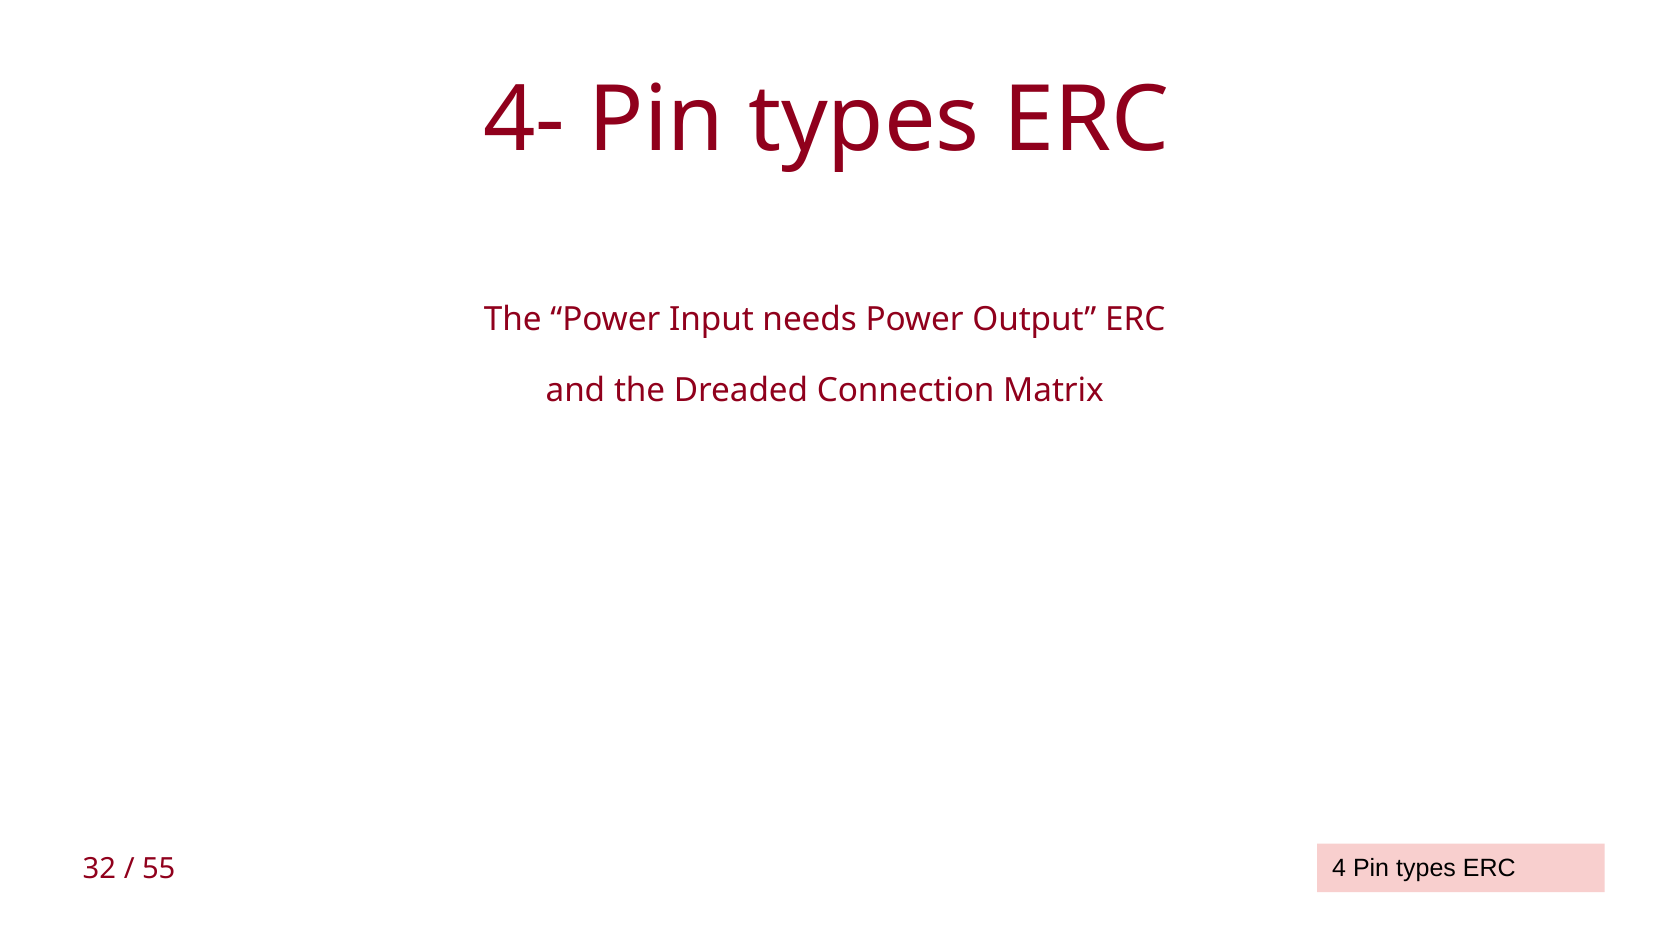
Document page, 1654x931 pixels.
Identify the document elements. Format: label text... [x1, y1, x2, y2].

subtitle The “Power Input needs Power Output” ERC and the Dreaded Connection Matrix [81, 184, 1570, 457]
title 4- Pin types ERC [82, 37, 1571, 193]
text_box 4 Pin types ERC [1317, 843, 1605, 893]
